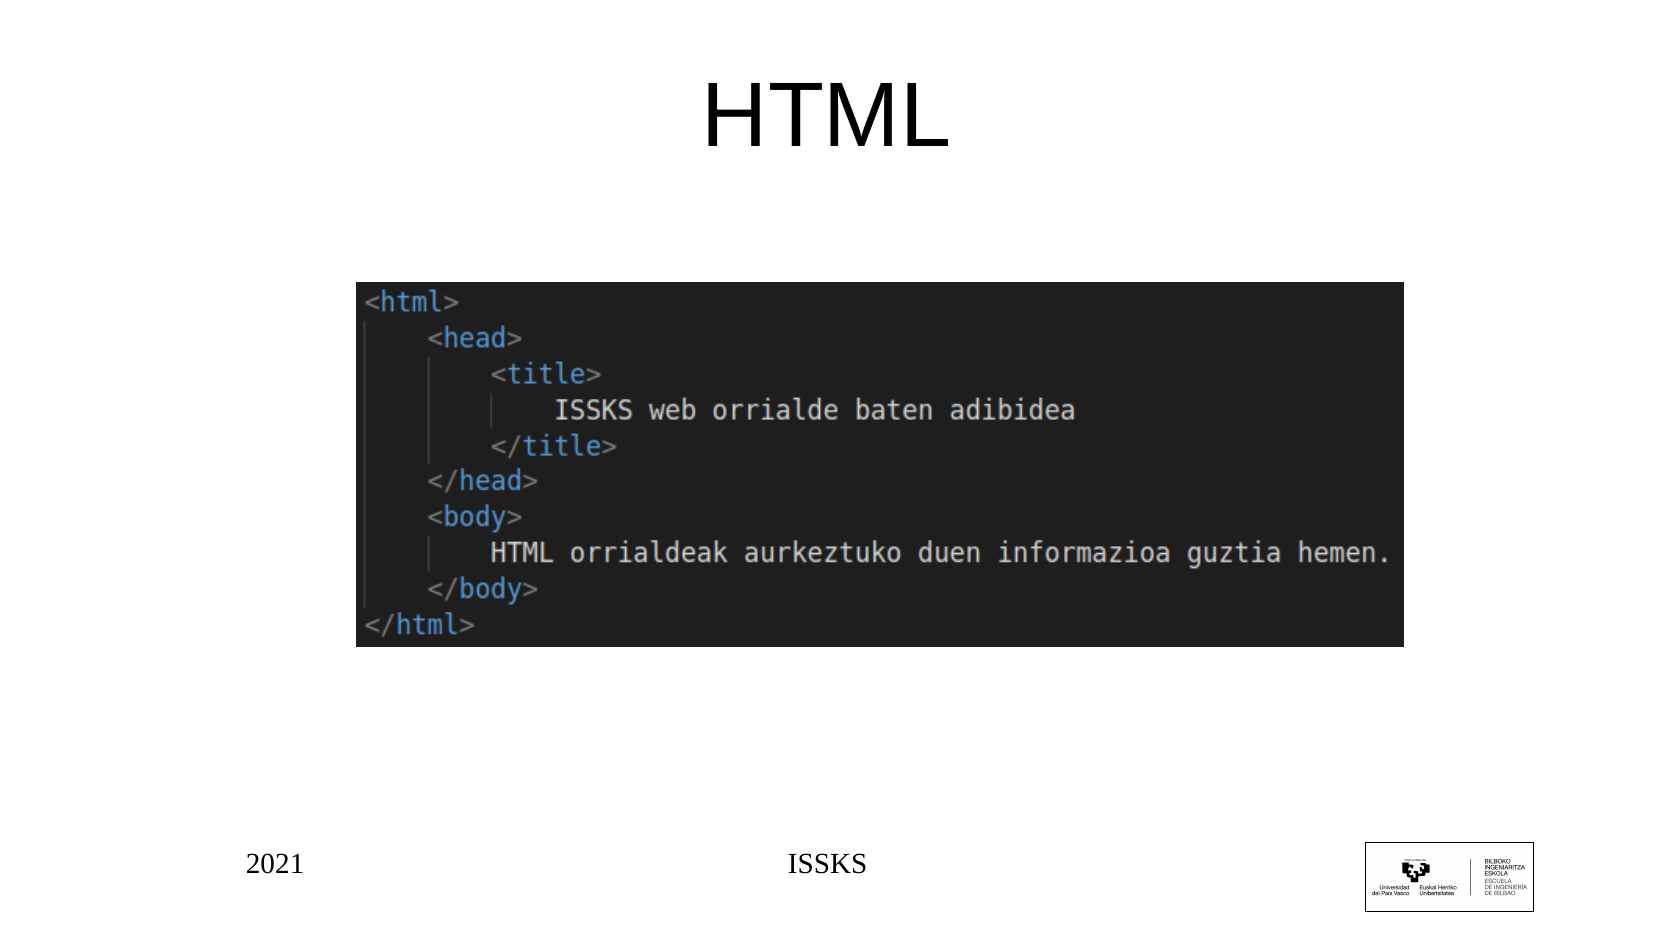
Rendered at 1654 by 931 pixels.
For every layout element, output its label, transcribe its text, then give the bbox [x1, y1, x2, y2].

picture [1366, 843, 1533, 911]
picture [356, 282, 1404, 647]
title HTML [82, 37, 1571, 193]
